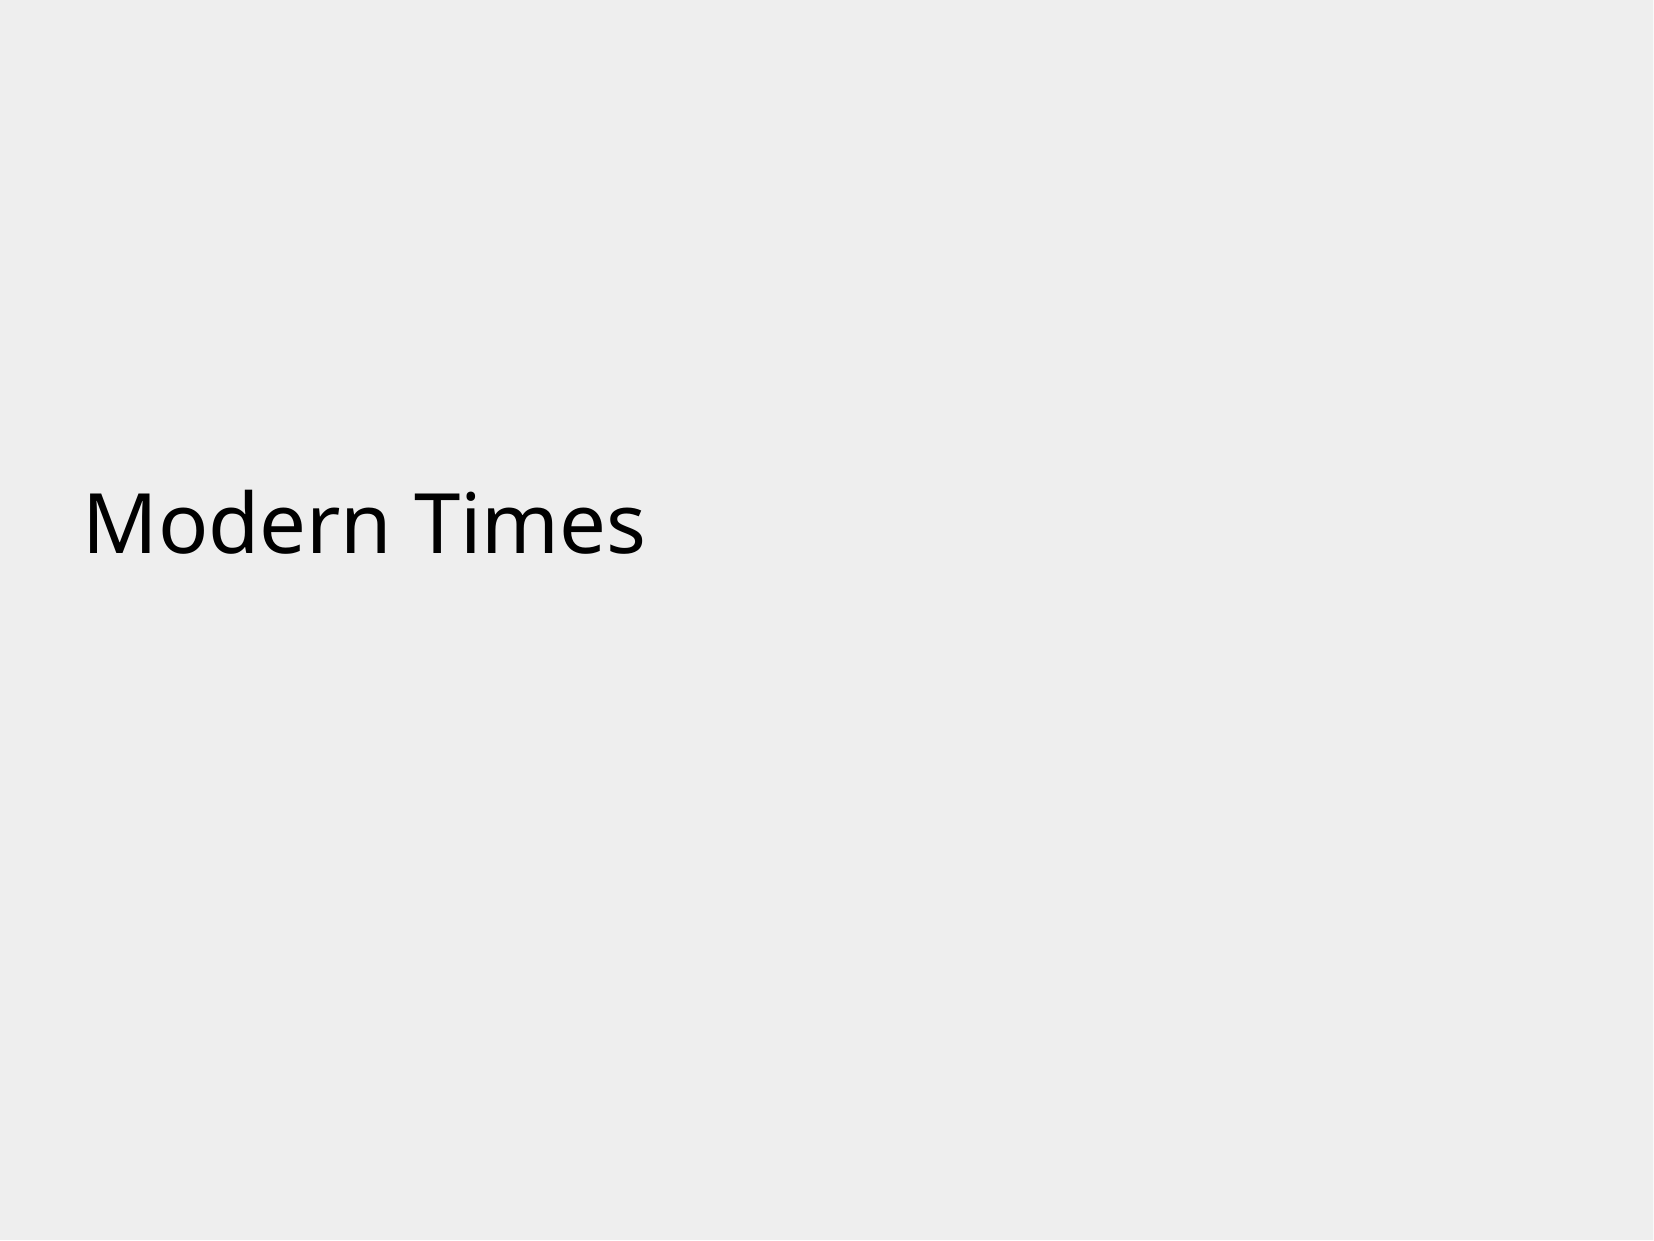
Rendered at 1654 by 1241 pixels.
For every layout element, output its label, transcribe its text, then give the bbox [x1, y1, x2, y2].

title Modern Times [82, 49, 1571, 993]
